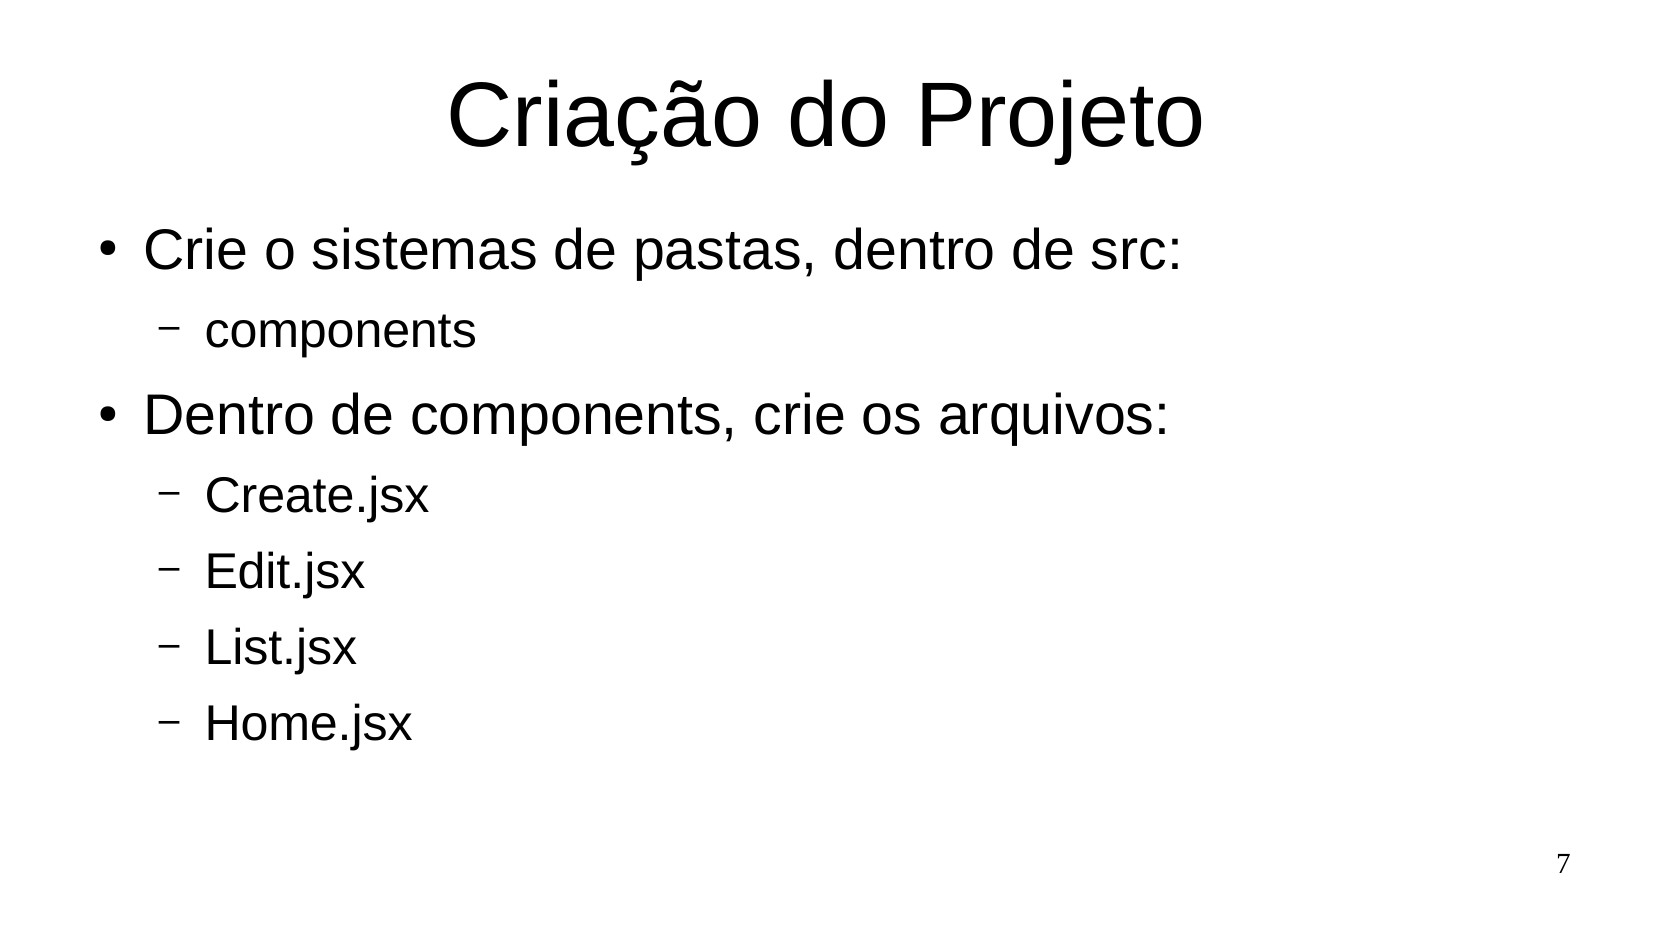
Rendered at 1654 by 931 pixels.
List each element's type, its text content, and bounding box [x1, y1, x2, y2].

title Criação do Projeto [82, 37, 1571, 193]
list Crie o sistemas de pastas, dentro de src: components Dentro de components, crie os arquivos: Create.jsx Edit.jsx List.jsx Home.jsx [82, 217, 1571, 758]
